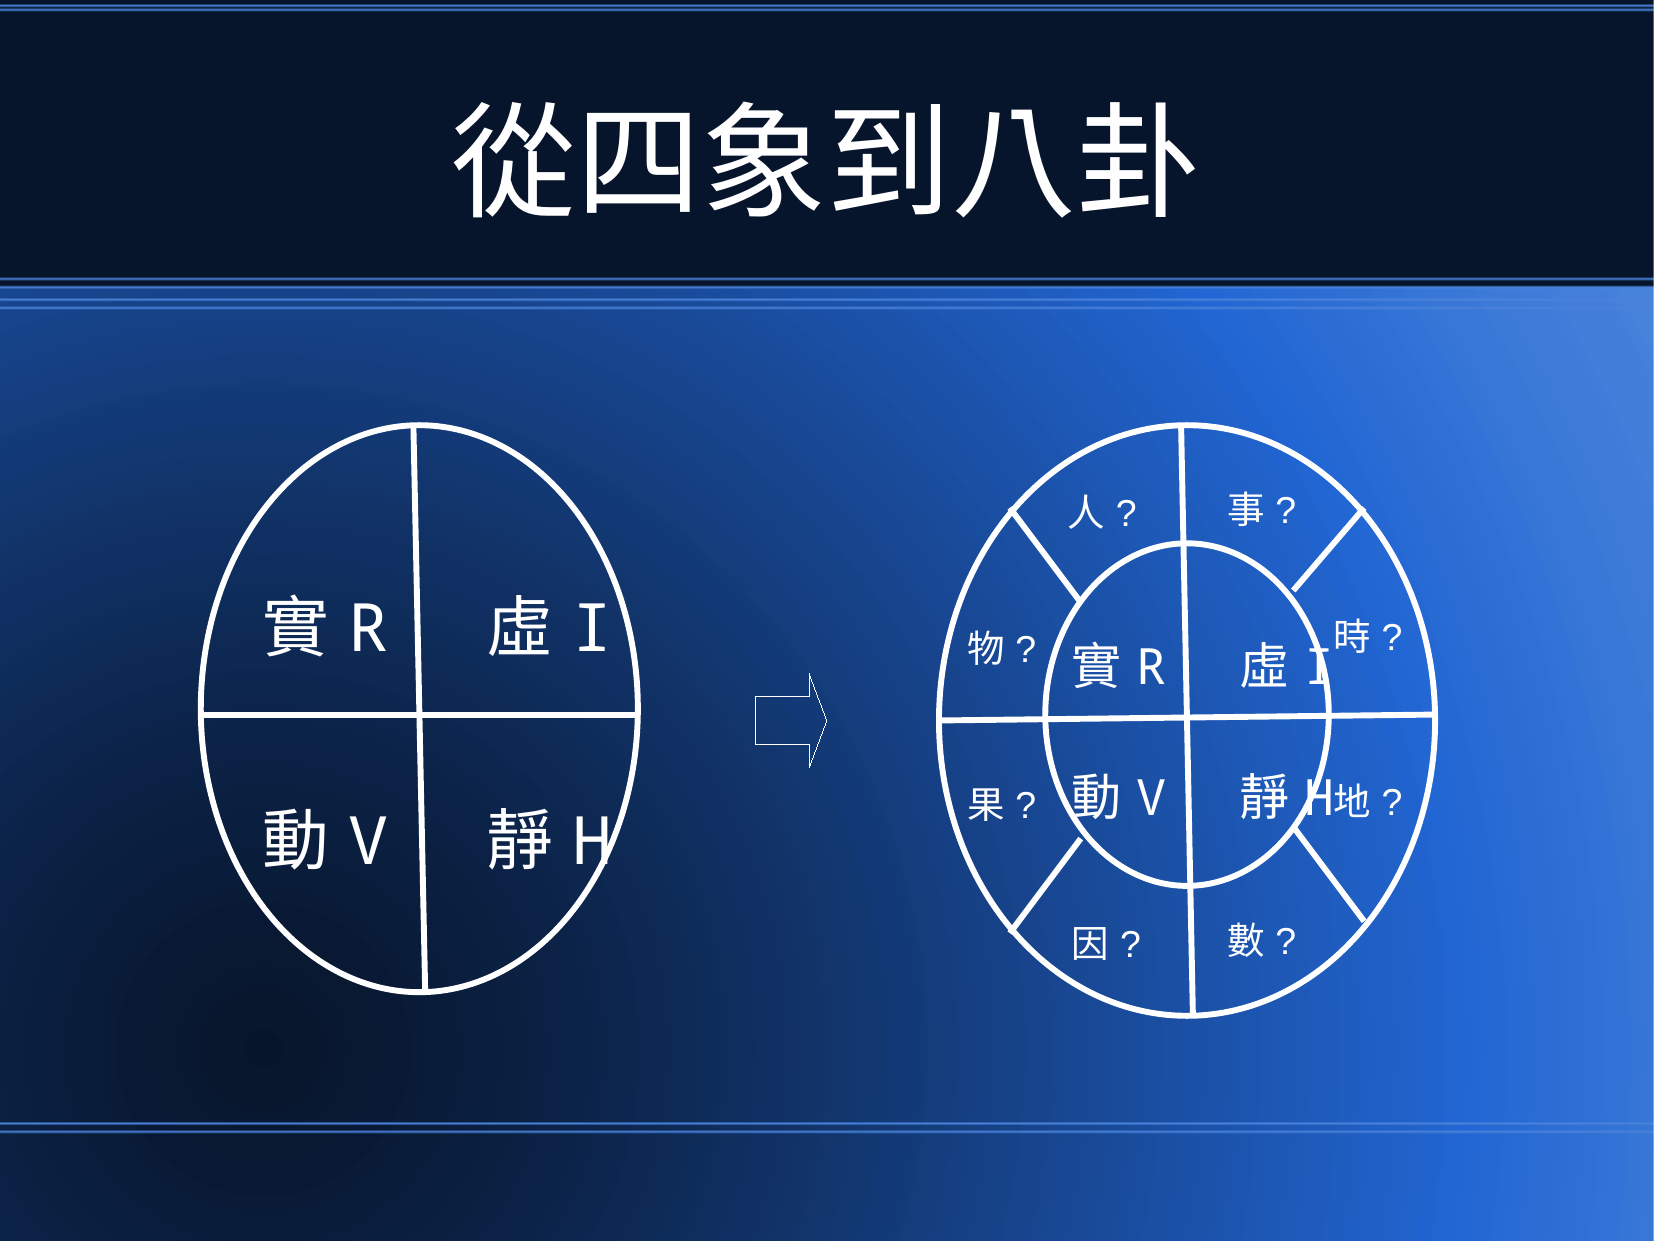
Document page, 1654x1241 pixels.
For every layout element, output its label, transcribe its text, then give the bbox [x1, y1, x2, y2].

text_box 動V 靜H [1191, 750, 1365, 845]
text_box 果? [952, 767, 1050, 830]
text_box 地? [1318, 764, 1416, 827]
text_box 事? [1212, 472, 1310, 535]
title 從四象到八卦 [82, 49, 1571, 257]
text_box 實R 虛I [248, 566, 415, 662]
text_box 物? [952, 611, 1050, 674]
text_box 數? [1212, 903, 1310, 966]
text_box 因? [1057, 906, 1155, 969]
text_box 實R 虛I [1188, 619, 1329, 715]
text_box 實R 虛I [1057, 619, 1183, 715]
text_box 動V 靜H [424, 779, 594, 875]
picture [0, 0, 1654, 1241]
text_box 動V 靜H [248, 779, 419, 875]
text_box 動V 靜H [1057, 750, 1186, 845]
text_box 人? [1052, 475, 1151, 538]
text_box 實R 虛I [420, 566, 594, 662]
text_box 時? [1318, 599, 1416, 662]
